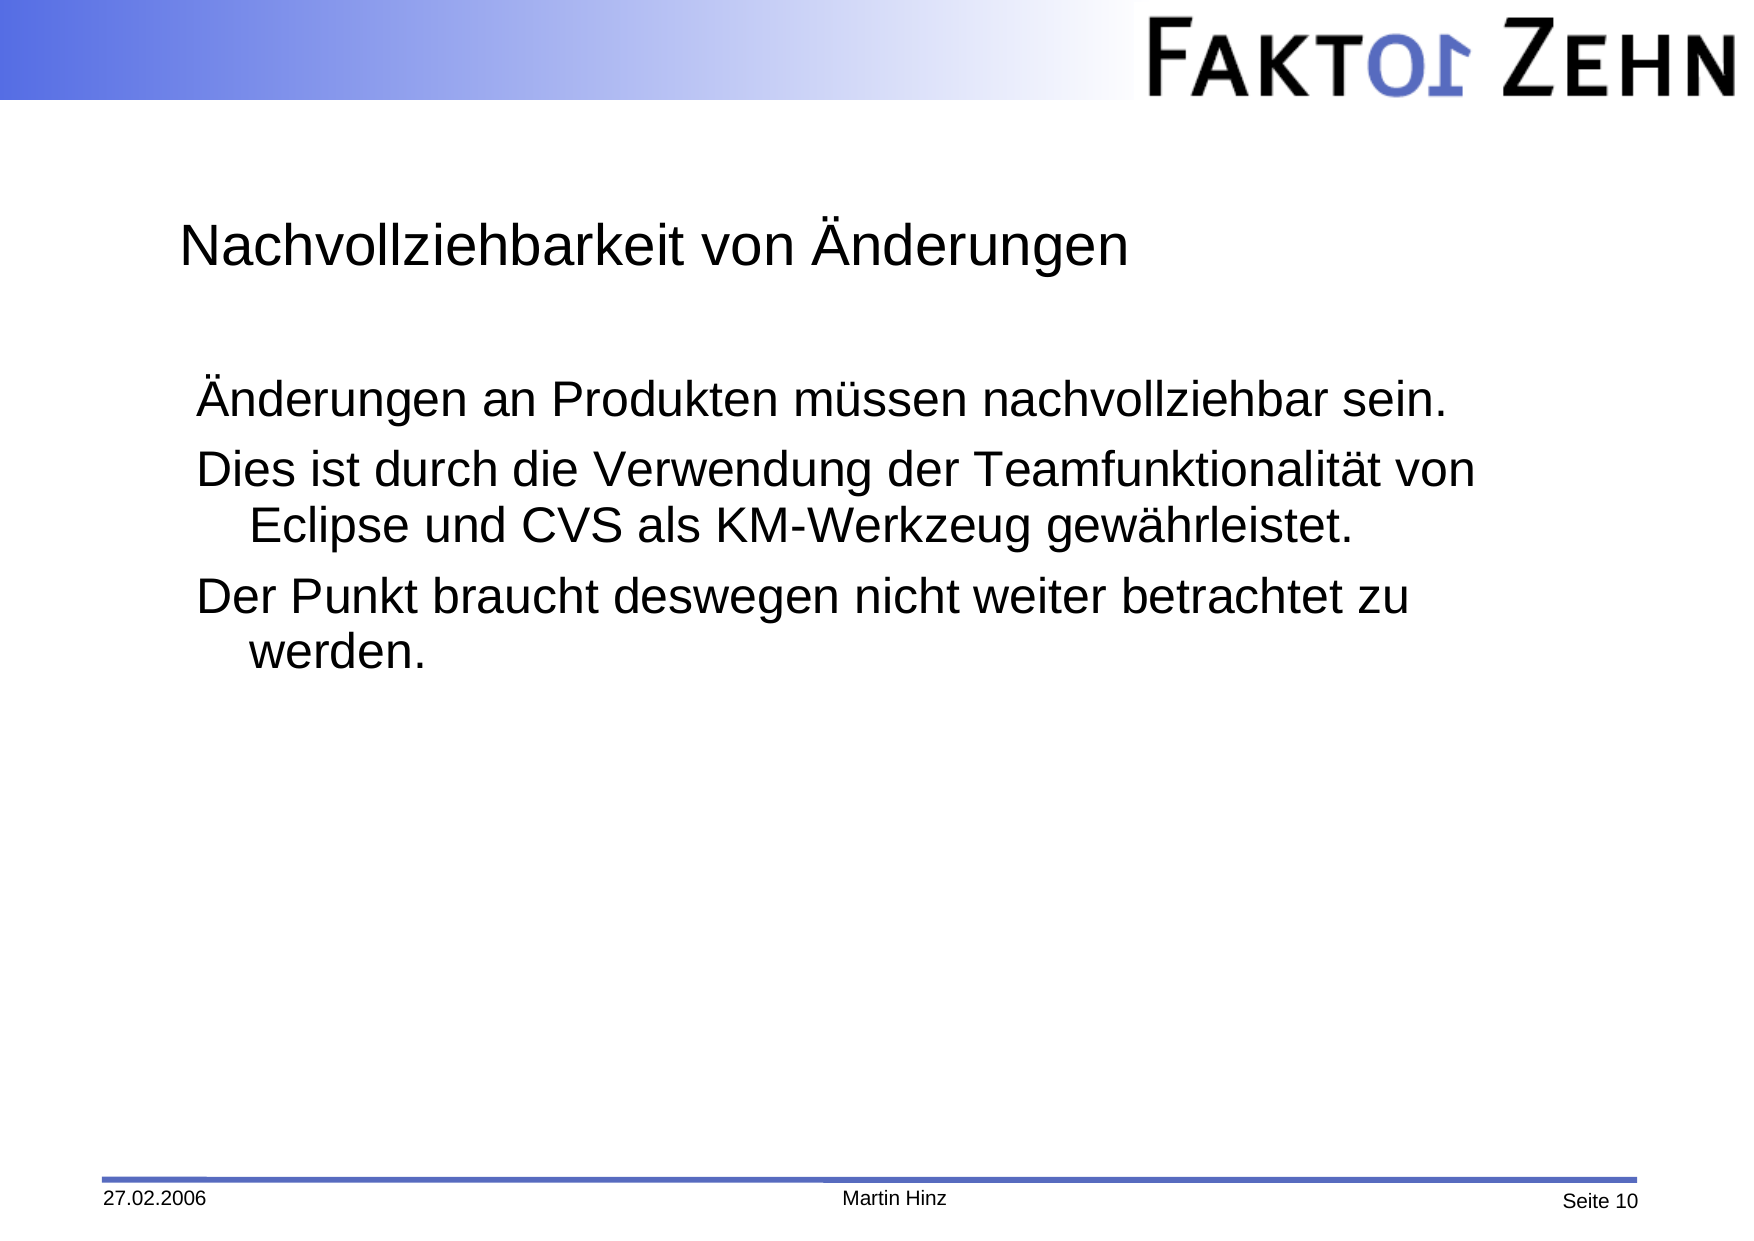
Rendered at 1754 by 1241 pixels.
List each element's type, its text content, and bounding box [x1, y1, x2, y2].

list Änderungen an Produkten müssen nachvollziehbar sein. Dies ist durch die Verwendung der Teamfunktionalität von Eclipse und CVS als KM-Werkzeug gewährleistet. Der Punkt braucht deswegen nicht weiter betrachtet zu werden. [179, 371, 1576, 1078]
title Nachvollziehbarkeit von Änderungen [179, 142, 1576, 349]
picture [1133, 2, 1749, 105]
